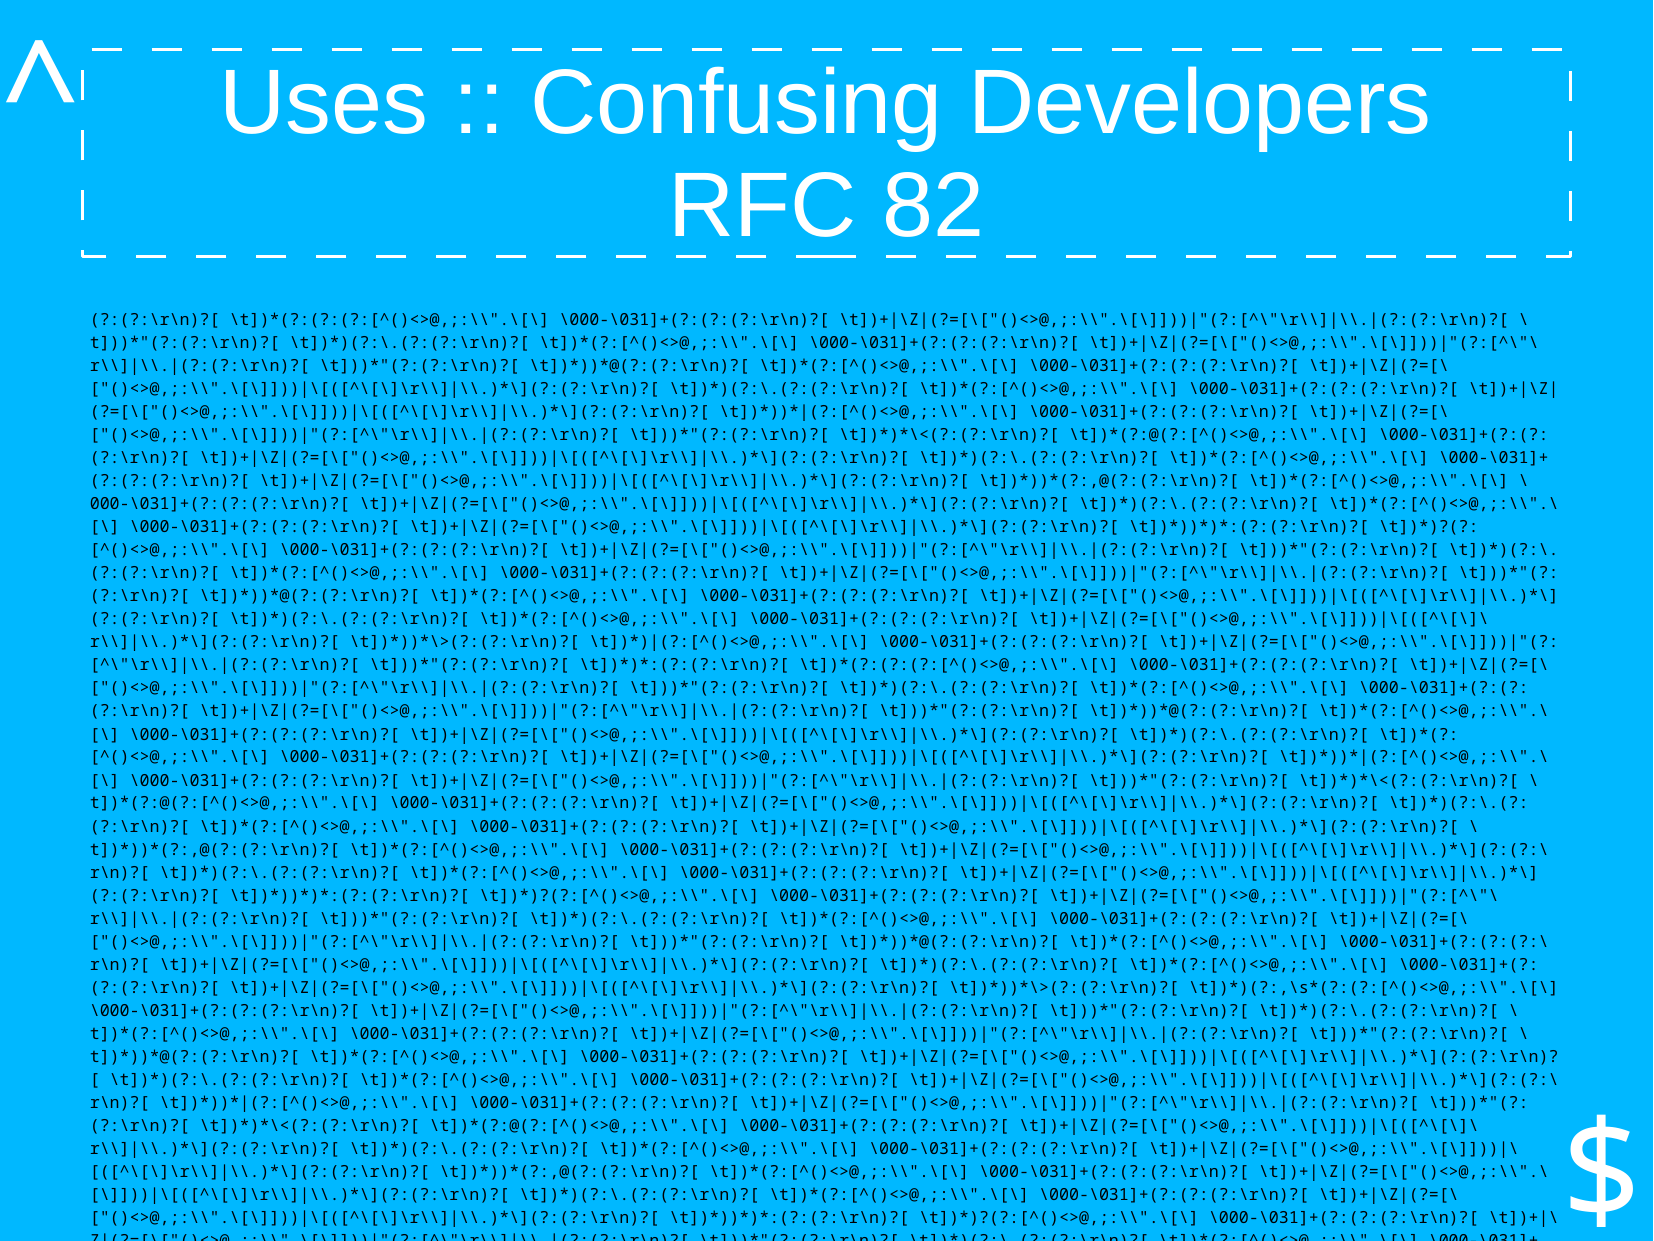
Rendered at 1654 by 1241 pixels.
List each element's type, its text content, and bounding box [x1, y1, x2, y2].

title Uses :: Confusing Developers RFC 82 [82, 49, 1571, 257]
text_box (?:(?:\r\n)?[ \t])*(?:(?:(?:[^()<>@,;:\\".\[\] \000-\031]+(?:(?:(?:\r\n)?[ \t])+|\Z|(?=[\["()<>@,;:\\".\[\]]))|"(?:[^\"\r\\]|\\.|(?:(?:\r\n)?[ \t]))*"(?:(?:\r\n)?[ \t])*)(?:\.(?:(?:\r\n)?[ \t])*(?:[^()<>@,;:\\".\[\] \000-\031]+(?:(?:(?:\r\n)?[ \t])+|\Z|(?=[\["()<>@,;:\\".\[\]]))|"(?:[^\"\r\\]|\\.|(?:(?:\r\n)?[ \t]))*"(?:(?:\r\n)?[ \t])*))*@(?:(?:\r\n)?[ \t])*(?:[^()<>@,;:\\".\[\] \000-\031]+(?:(?:(?:\r\n)?[ \t])+|\Z|(?=[\["()<>@,;:\\".\[\]]))|\[([^\[\]\r\\]|\\.)*\](?:(?:\r\n)?[ \t])*)(?:\.(?:(?:\r\n)?[ \t])*(?:[^()<>@,;:\\".\[\] \000-\031]+(?:(?:(?:\r\n)?[ \t])+|\Z|(?=[\["()<>@,;:\\".\[\]]))|\[([^\[\]\r\\]|\\.)*\](?:(?:\r\n)?[ \t])*))*|(?:[^()<>@,;:\\".\[\] \000-\031]+(?:(?:(?:\r\n)?[ \t])+|\Z|(?=[\["()<>@,;:\\".\[\]]))|"(?:[^\"\r\\]|\\.|(?:(?:\r\n)?[ \t]))*"(?:(?:\r\n)?[ \t])*)*\<(?:(?:\r\n)?[ \t])*(?:@(?:[^()<>@,;:\\".\[\] \000-\031]+(?:(?:(?:\r\n)?[ \t])+|\Z|(?=[\["()<>@,;:\\".\[\]]))|\[([^\[\]\r\\]|\\.)*\](?:(?:\r\n)?[ \t])*)(?:\.(?:(?:\r\n)?[ \t])*(?:[^()<>@,;:\\".\[\] \000-\031]+(?:(?:(?:\r\n)?[ \t])+|\Z|(?=[\["()<>@,;:\\".\[\]]))|\[([^\[\]\r\\]|\\.)*\](?:(?:\r\n)?[ \t])*))*(?:,@(?:(?:\r\n)?[ \t])*(?:[^()<>@,;:\\".\[\] \000-\031]+(?:(?:(?:\r\n)?[ \t])+|\Z|(?=[\["()<>@,;:\\".\[\]]))|\[([^\[\]\r\\]|\\.)*\](?:(?:\r\n)?[ \t])*)(?:\.(?:(?:\r\n)?[ \t])*(?:[^()<>@,;:\\".\[\] \000-\031]+(?:(?:(?:\r\n)?[ \t])+|\Z|(?=[\["()<>@,;:\\".\[\]]))|\[([^\[\]\r\\]|\\.)*\](?:(?:\r\n)?[ \t])*))*)*:(?:(?:\r\n)?[ \t])*)?(?:[^()<>@,;:\\".\[\] \000-\031]+(?:(?:(?:\r\n)?[ \t])+|\Z|(?=[\["()<>@,;:\\".\[\]]))|"(?:[^\"\r\\]|\\.|(?:(?:\r\n)?[ \t]))*"(?:(?:\r\n)?[ \t])*)(?:\.(?:(?:\r\n)?[ \t])*(?:[^()<>@,;:\\".\[\] \000-\031]+(?:(?:(?:\r\n)?[ \t])+|\Z|(?=[\["()<>@,;:\\".\[\]]))|"(?:[^\"\r\\]|\\.|(?:(?:\r\n)?[ \t]))*"(?:(?:\r\n)?[ \t])*))*@(?:(?:\r\n)?[ \t])*(?:[^()<>@,;:\\".\[\] \000-\031]+(?:(?:(?:\r\n)?[ \t])+|\Z|(?=[\["()<>@,;:\\".\[\]]))|\[([^\[\]\r\\]|\\.)*\](?:(?:\r\n)?[ \t])*)(?:\.(?:(?:\r\n)?[ \t])*(?:[^()<>@,;:\\".\[\] \000-\031]+(?:(?:(?:\r\n)?[ \t])+|\Z|(?=[\["()<>@,;:\\".\[\]]))|\[([^\[\]\r\\]|\\.)*\](?:(?:\r\n)?[ \t])*))*\>(?:(?:\r\n)?[ \t])*)|(?:[^()<>@,;:\\".\[\] \000-\031]+(?:(?:(?:\r\n)?[ \t])+|\Z|(?=[\["()<>@,;:\\".\[\]]))|"(?:[^\"\r\\]|\\.|(?:(?:\r\n)?[ \t]))*"(?:(?:\r\n)?[ \t])*)*:(?:(?:\r\n)?[ \t])*(?:(?:(?:[^()<>@,;:\\".\[\] \000-\031]+(?:(?:(?:\r\n)?[ \t])+|\Z|(?=[\["()<>@,;:\\".\[\]]))|"(?:[^\"\r\\]|\\.|(?:(?:\r\n)?[ \t]))*"(?:(?:\r\n)?[ \t])*)(?:\.(?:(?:\r\n)?[ \t])*(?:[^()<>@,;:\\".\[\] \000-\031]+(?:(?:(?:\r\n)?[ \t])+|\Z|(?=[\["()<>@,;:\\".\[\]]))|"(?:[^\"\r\\]|\\.|(?:(?:\r\n)?[ \t]))*"(?:(?:\r\n)?[ \t])*))*@(?:(?:\r\n)?[ \t])*(?:[^()<>@,;:\\".\[\] \000-\031]+(?:(?:(?:\r\n)?[ \t])+|\Z|(?=[\["()<>@,;:\\".\[\]]))|\[([^\[\]\r\\]|\\.)*\](?:(?:\r\n)?[ \t])*)(?:\.(?:(?:\r\n)?[ \t])*(?:[^()<>@,;:\\".\[\] \000-\031]+(?:(?:(?:\r\n)?[ \t])+|\Z|(?=[\["()<>@,;:\\".\[\]]))|\[([^\[\]\r\\]|\\.)*\](?:(?:\r\n)?[ \t])*))*|(?:[^()<>@,;:\\".\[\] \000-\031]+(?:(?:(?:\r\n)?[ \t])+|\Z|(?=[\["()<>@,;:\\".\[\]]))|"(?:[^\"\r\\]|\\.|(?:(?:\r\n)?[ \t]))*"(?:(?:\r\n)?[ \t])*)*\<(?:(?:\r\n)?[ \t])*(?:@(?:[^()<>@,;:\\".\[\] \000-\031]+(?:(?:(?:\r\n)?[ \t])+|\Z|(?=[\["()<>@,;:\\".\[\]]))|\[([^\[\]\r\\]|\\.)*\](?:(?:\r\n)?[ \t])*)(?:\.(?:(?:\r\n)?[ \t])*(?:[^()<>@,;:\\".\[\] \000-\031]+(?:(?:(?:\r\n)?[ \t])+|\Z|(?=[\["()<>@,;:\\".\[\]]))|\[([^\[\]\r\\]|\\.)*\](?:(?:\r\n)?[ \t])*))*(?:,@(?:(?:\r\n)?[ \t])*(?:[^()<>@,;:\\".\[\] \000-\031]+(?:(?:(?:\r\n)?[ \t])+|\Z|(?=[\["()<>@,;:\\".\[\]]))|\[([^\[\]\r\\]|\\.)*\](?:(?:\r\n)?[ \t])*)(?:\.(?:(?:\r\n)?[ \t])*(?:[^()<>@,;:\\".\[\] \000-\031]+(?:(?:(?:\r\n)?[ \t])+|\Z|(?=[\["()<>@,;:\\".\[\]]))|\[([^\[\]\r\\]|\\.)*\](?:(?:\r\n)?[ \t])*))*)*:(?:(?:\r\n)?[ \t])*)?(?:[^()<>@,;:\\".\[\] \000-\031]+(?:(?:(?:\r\n)?[ \t])+|\Z|(?=[\["()<>@,;:\\".\[\]]))|"(?:[^\"\r\\]|\\.|(?:(?:\r\n)?[ \t]))*"(?:(?:\r\n)?[ \t])*)(?:\.(?:(?:\r\n)?[ \t])*(?:[^()<>@,;:\\".\[\] \000-\031]+(?:(?:(?:\r\n)?[ \t])+|\Z|(?=[\["()<>@,;:\\".\[\]]))|"(?:[^\"\r\\]|\\.|(?:(?:\r\n)?[ \t]))*"(?:(?:\r\n)?[ \t])*))*@(?:(?:\r\n)?[ \t])*(?:[^()<>@,;:\\".\[\] \000-\031]+(?:(?:(?:\r\n)?[ \t])+|\Z|(?=[\["()<>@,;:\\".\[\]]))|\[([^\[\]\r\\]|\\.)*\](?:(?:\r\n)?[ \t])*)(?:\.(?:(?:\r\n)?[ \t])*(?:[^()<>@,;:\\".\[\] \000-\031]+(?:(?:(?:\r\n)?[ \t])+|\Z|(?=[\["()<>@,;:\\".\[\]]))|\[([^\[\]\r\\]|\\.)*\](?:(?:\r\n)?[ \t])*))*\>(?:(?:\r\n)?[ \t])*)(?:,\s*(?:(?:[^()<>@,;:\\".\[\] \000-\031]+(?:(?:(?:\r\n)?[ \t])+|\Z|(?=[\["()<>@,;:\\".\[\]]))|"(?:[^\"\r\\]|\\.|(?:(?:\r\n)?[ \t]))*"(?:(?:\r\n)?[ \t])*)(?:\.(?:(?:\r\n)?[ \t])*(?:[^()<>@,;:\\".\[\] \000-\031]+(?:(?:(?:\r\n)?[ \t])+|\Z|(?=[\["()<>@,;:\\".\[\]]))|"(?:[^\"\r\\]|\\.|(?:(?:\r\n)?[ \t]))*"(?:(?:\r\n)?[ \t])*))*@(?:(?:\r\n)?[ \t])*(?:[^()<>@,;:\\".\[\] \000-\031]+(?:(?:(?:\r\n)?[ \t])+|\Z|(?=[\["()<>@,;:\\".\[\]]))|\[([^\[\]\r\\]|\\.)*\](?:(?:\r\n)?[ \t])*)(?:\.(?:(?:\r\n)?[ \t])*(?:[^()<>@,;:\\".\[\] \000-\031]+(?:(?:(?:\r\n)?[ \t])+|\Z|(?=[\["()<>@,;:\\".\[\]]))|\[([^\[\]\r\\]|\\.)*\](?:(?:\r\n)?[ \t])*))*|(?:[^()<>@,;:\\".\[\] \000-\031]+(?:(?:(?:\r\n)?[ \t])+|\Z|(?=[\["()<>@,;:\\".\[\]]))|"(?:[^\"\r\\]|\\.|(?:(?:\r\n)?[ \t]))*"(?:(?:\r\n)?[ \t])*)*\<(?:(?:\r\n)?[ \t])*(?:@(?:[^()<>@,;:\\".\[\] \000-\031]+(?:(?:(?:\r\n)?[ \t])+|\Z|(?=[\["()<>@,;:\\".\[\]]))|\[([^\[\]\r\\]|\\.)*\](?:(?:\r\n)?[ \t])*)(?:\.(?:(?:\r\n)?[ \t])*(?:[^()<>@,;:\\".\[\] \000-\031]+(?:(?:(?:\r\n)?[ \t])+|\Z|(?=[\["()<>@,;:\\".\[\]]))|\[([^\[\]\r\\]|\\.)*\](?:(?:\r\n)?[ \t])*))*(?:,@(?:(?:\r\n)?[ \t])*(?:[^()<>@,;:\\".\[\] \000-\031]+(?:(?:(?:\r\n)?[ \t])+|\Z|(?=[\["()<>@,;:\\".\[\]]))|\[([^\[\]\r\\]|\\.)*\](?:(?:\r\n)?[ \t])*)(?:\.(?:(?:\r\n)?[ \t])*(?:[^()<>@,;:\\".\[\] \000-\031]+(?:(?:(?:\r\n)?[ \t])+|\Z|(?=[\["()<>@,;:\\".\[\]]))|\[([^\[\]\r\\]|\\.)*\](?:(?:\r\n)?[ \t])*))*)*:(?:(?:\r\n)?[ \t])*)?(?:[^()<>@,;:\\".\[\] \000-\031]+(?:(?:(?:\r\n)?[ \t])+|\Z|(?=[\["()<>@,;:\\".\[\]]))|"(?:[^\"\r\\]|\\.|(?:(?:\r\n)?[ \t]))*"(?:(?:\r\n)?[ \t])*)(?:\.(?:(?:\r\n)?[ \t])*(?:[^()<>@,;:\\".\[\] \000-\031]+(?:(?:(?:\r\n)?[ \t])+|\Z|(?=[\["()<>@,;:\\".\[\]]))|"(?:[^\"\r\\]|\\.|(?:(?:\r\n)?[ \t]))*"(?:(?:\r\n)?[ \t])*))*@(?:(?:\r\n)?[ \t])*(?:[^()<>@,;:\\".\[\] \000-\031]+(?:(?:(?:\r\n)?[ \t])+|\Z|(?=[\["()<>@,;:\\".\[\]]))|\[([^\[\]\r\\]|\\.)*\](?:(?:\r\n)?[ \t])*)(?:\.(?:(?:\r\n)?[ \t])*(?:[^()<>@,;:\\".\[\] \000-\031]+(?:(?:(?:\r\n)?[ \t])+|\Z|(?=[\["()<>@,;:\\".\[\]]))|\[([^\[\]\r\\]|\\.)*\](?:(?:\r\n)?[ \t])*))*\>(?:(?:\r\n)?[ \t])*))*)?;\s*) [75, 300, 1576, 1070]
